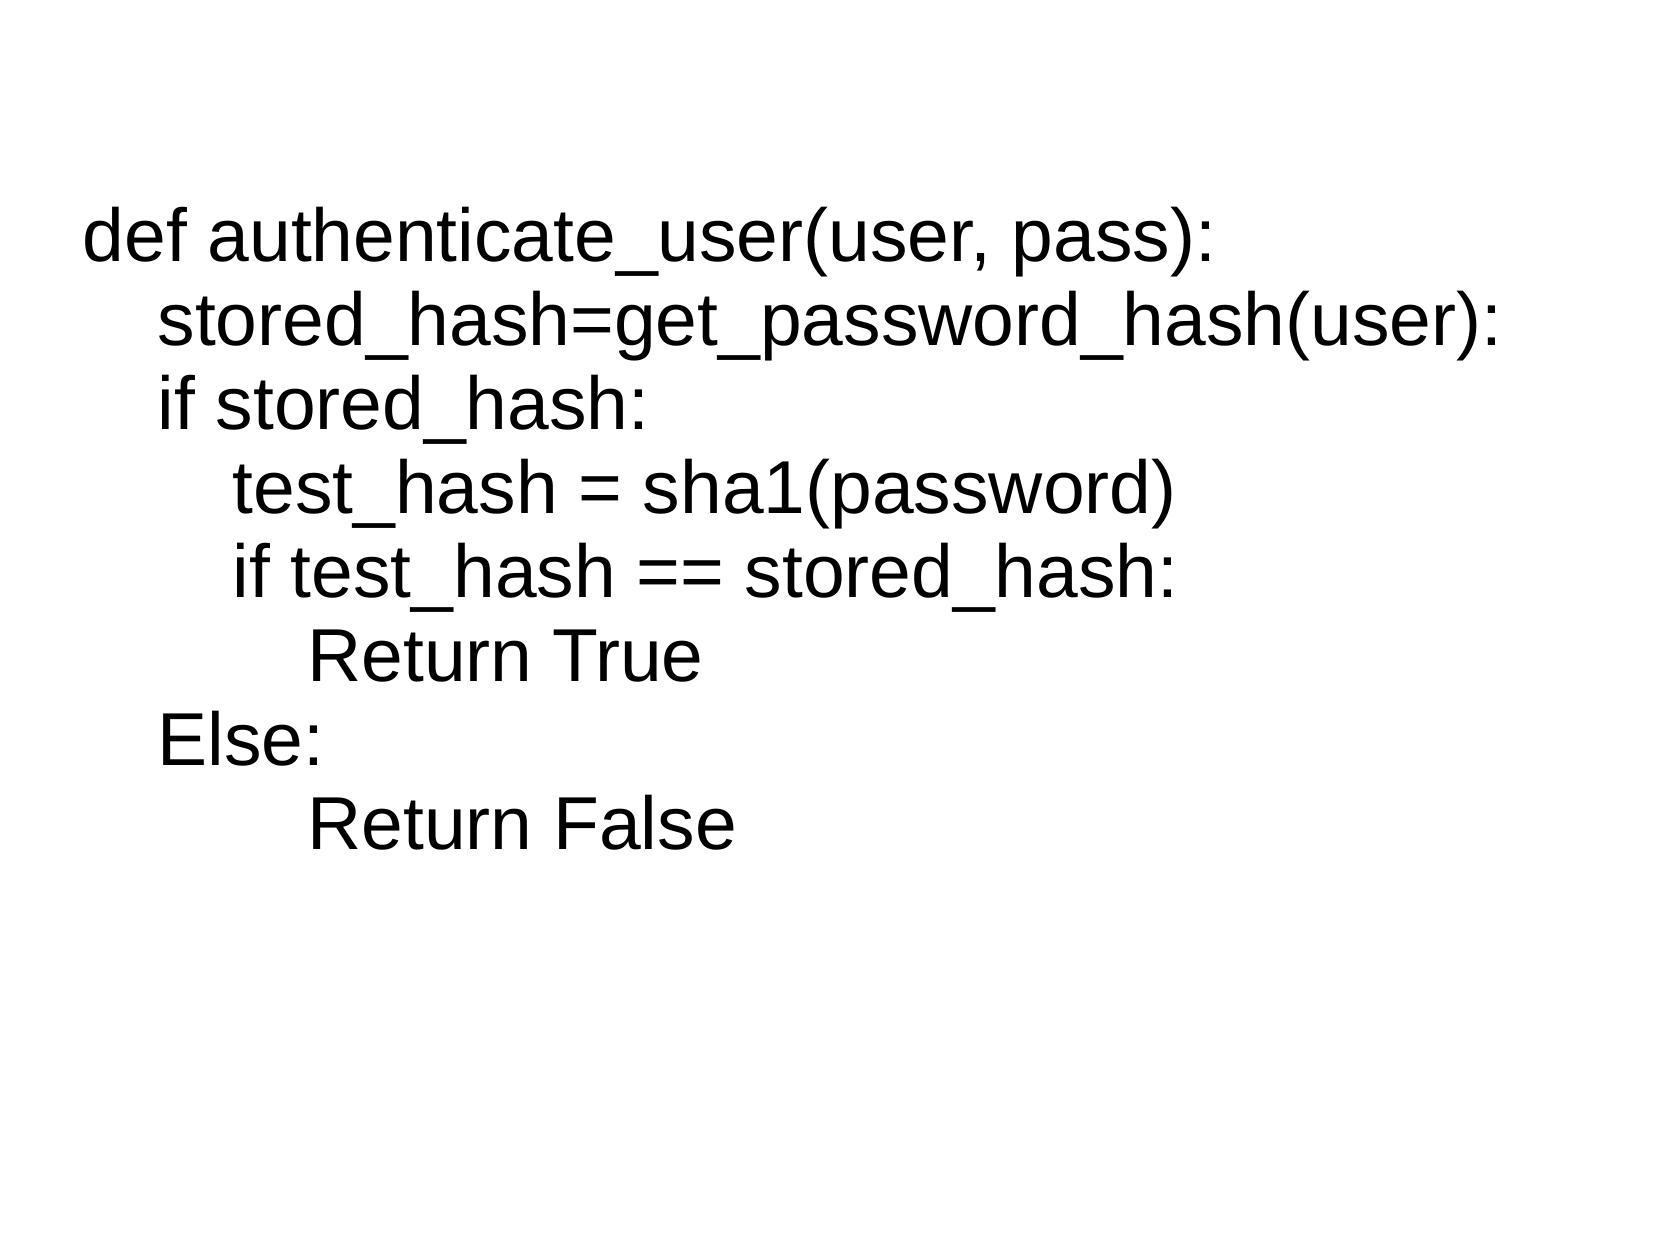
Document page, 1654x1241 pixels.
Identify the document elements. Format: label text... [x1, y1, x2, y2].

subtitle def authenticate_user(user, pass): stored_hash=get_password_hash(user): if stored_hash: test_hash = sha1(password) if test_hash == stored_hash: Return True Else: Return False [82, 49, 1571, 1010]
